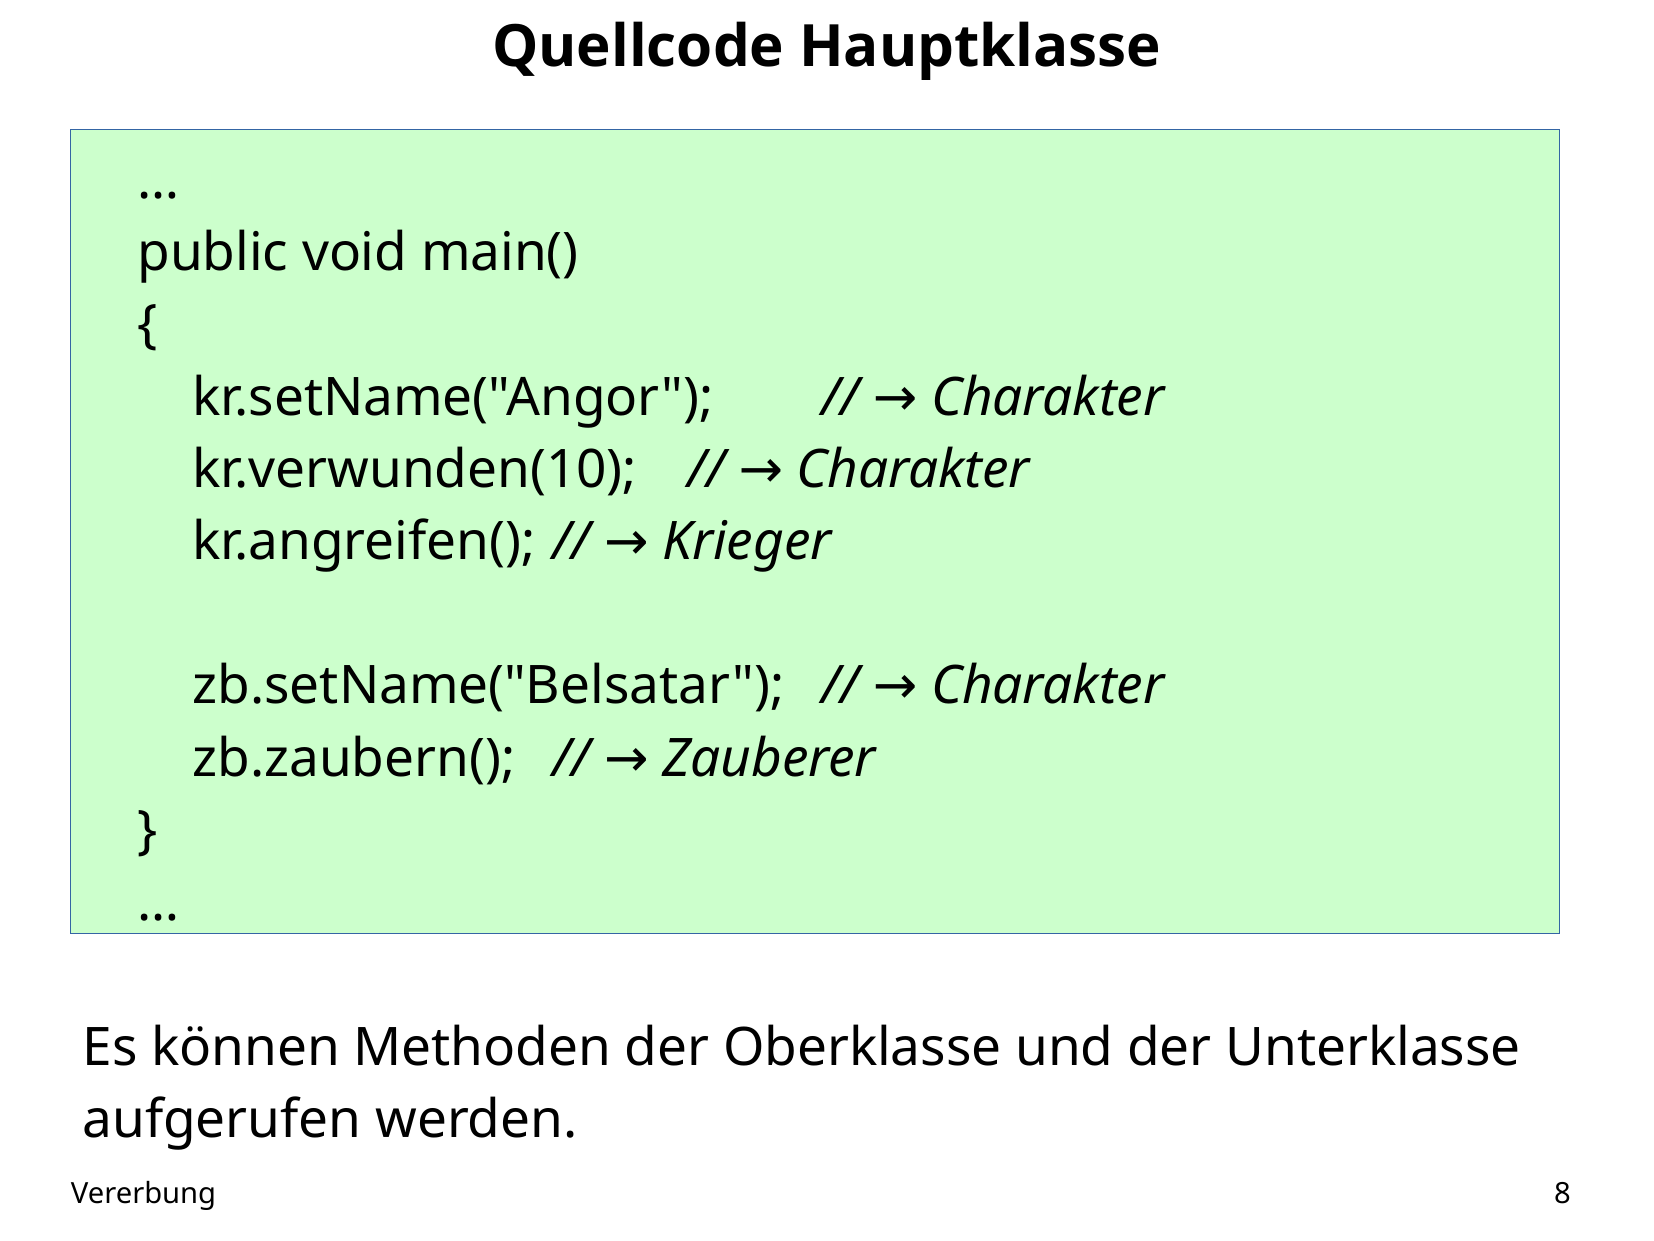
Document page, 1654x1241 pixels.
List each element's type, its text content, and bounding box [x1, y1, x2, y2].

title Quellcode Hauptklasse [0, 5, 1654, 83]
list … public void main() { kr.setName("Angor"); // → Charakter kr.verwunden(10); // → Charakter kr.angreifen(); // → Krieger zb.setName("Belsatar"); // → Charakter zb.zaubern(); // → Zauberer } … Es können Methoden der Oberklasse und der Unterklasse aufgerufen werden. [82, 141, 1595, 1158]
text_box [70, 129, 1560, 934]
